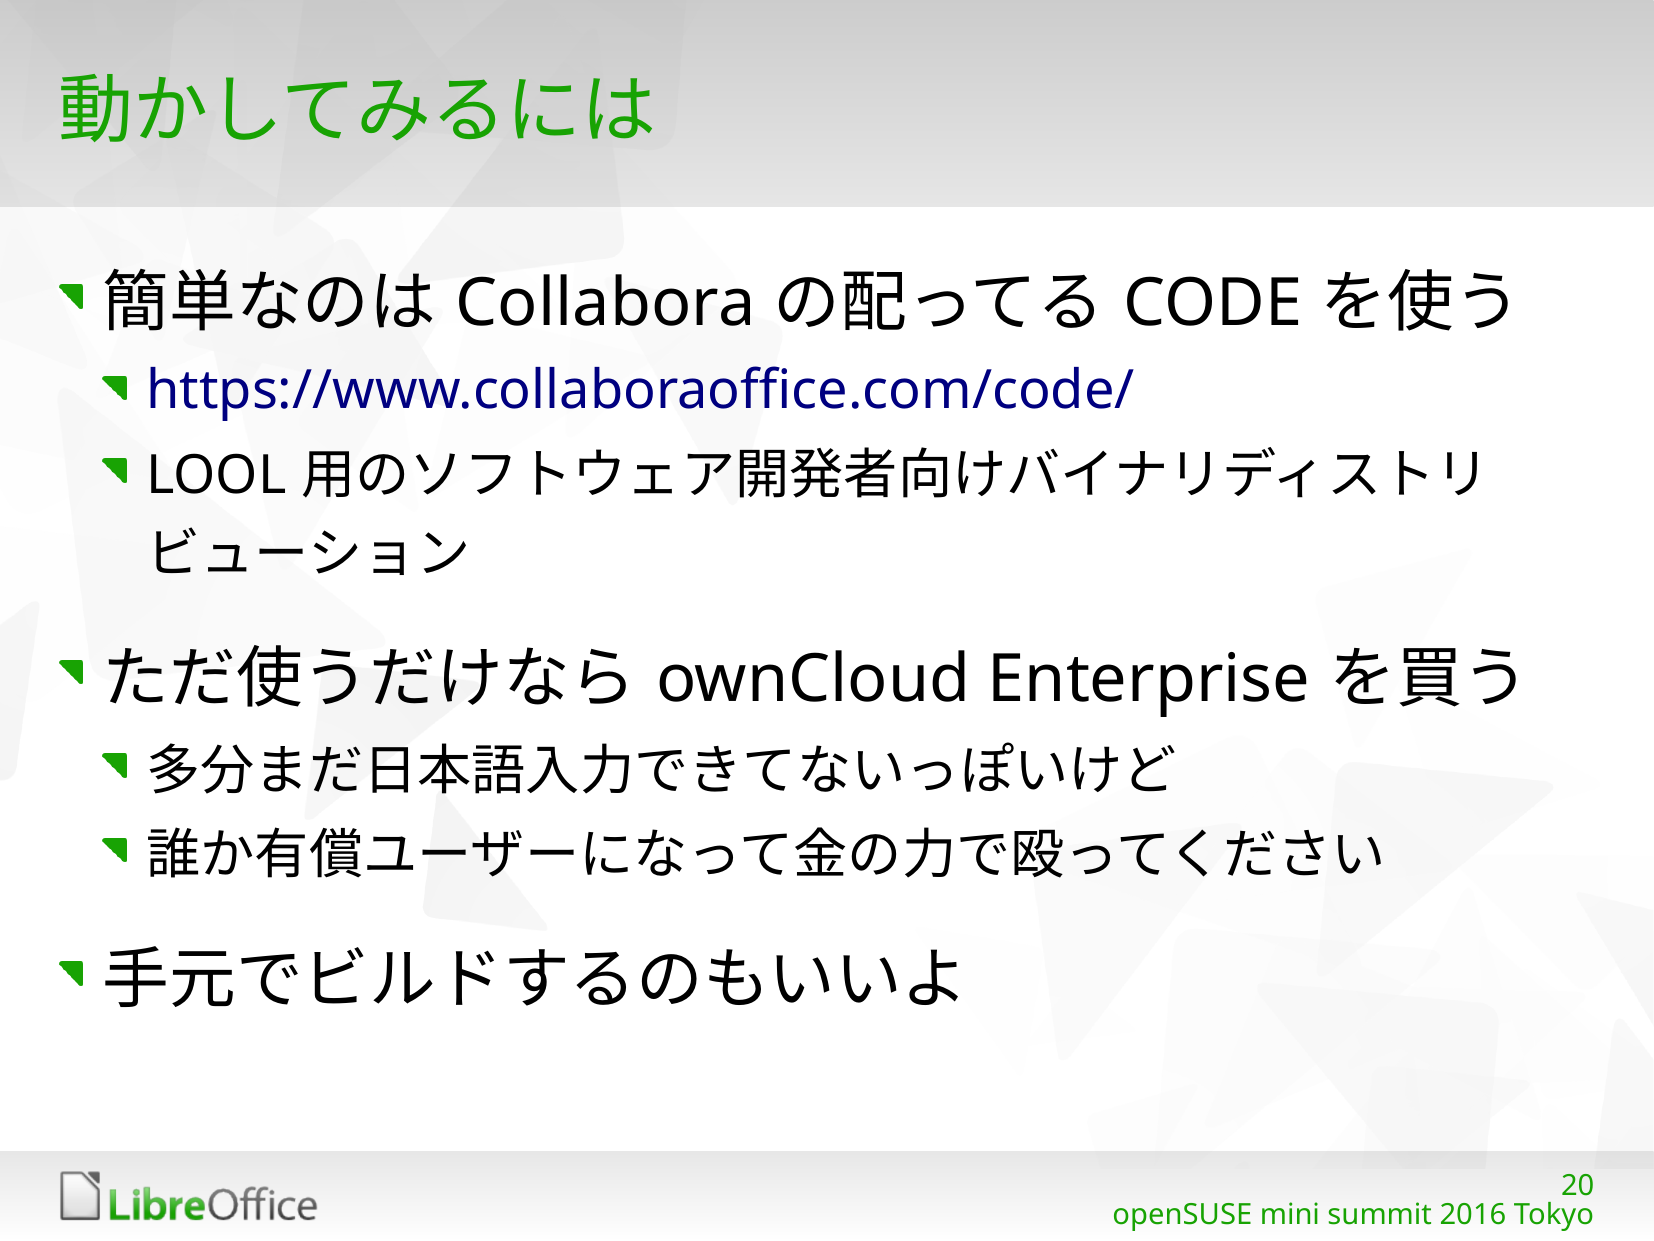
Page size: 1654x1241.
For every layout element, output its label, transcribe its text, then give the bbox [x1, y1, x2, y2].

list 簡単なのはCollaboraの配ってるCODEを使う https://www.collaboraoffice.com/code/ LOOL用のソフトウェア開発者向けバイナリディストリビューション ただ使うだけならownCloud Enterpriseを買う 多分まだ日本語入力できてないっぽいけど 誰か有償ユーザーになって金の力で殴ってください 手元でビルドするのもいいよ [59, 248, 1595, 1042]
picture [915, 548, 1654, 1169]
picture [0, 0, 783, 931]
picture [41, 1152, 337, 1240]
title 動かしてみるには [59, 29, 1595, 178]
